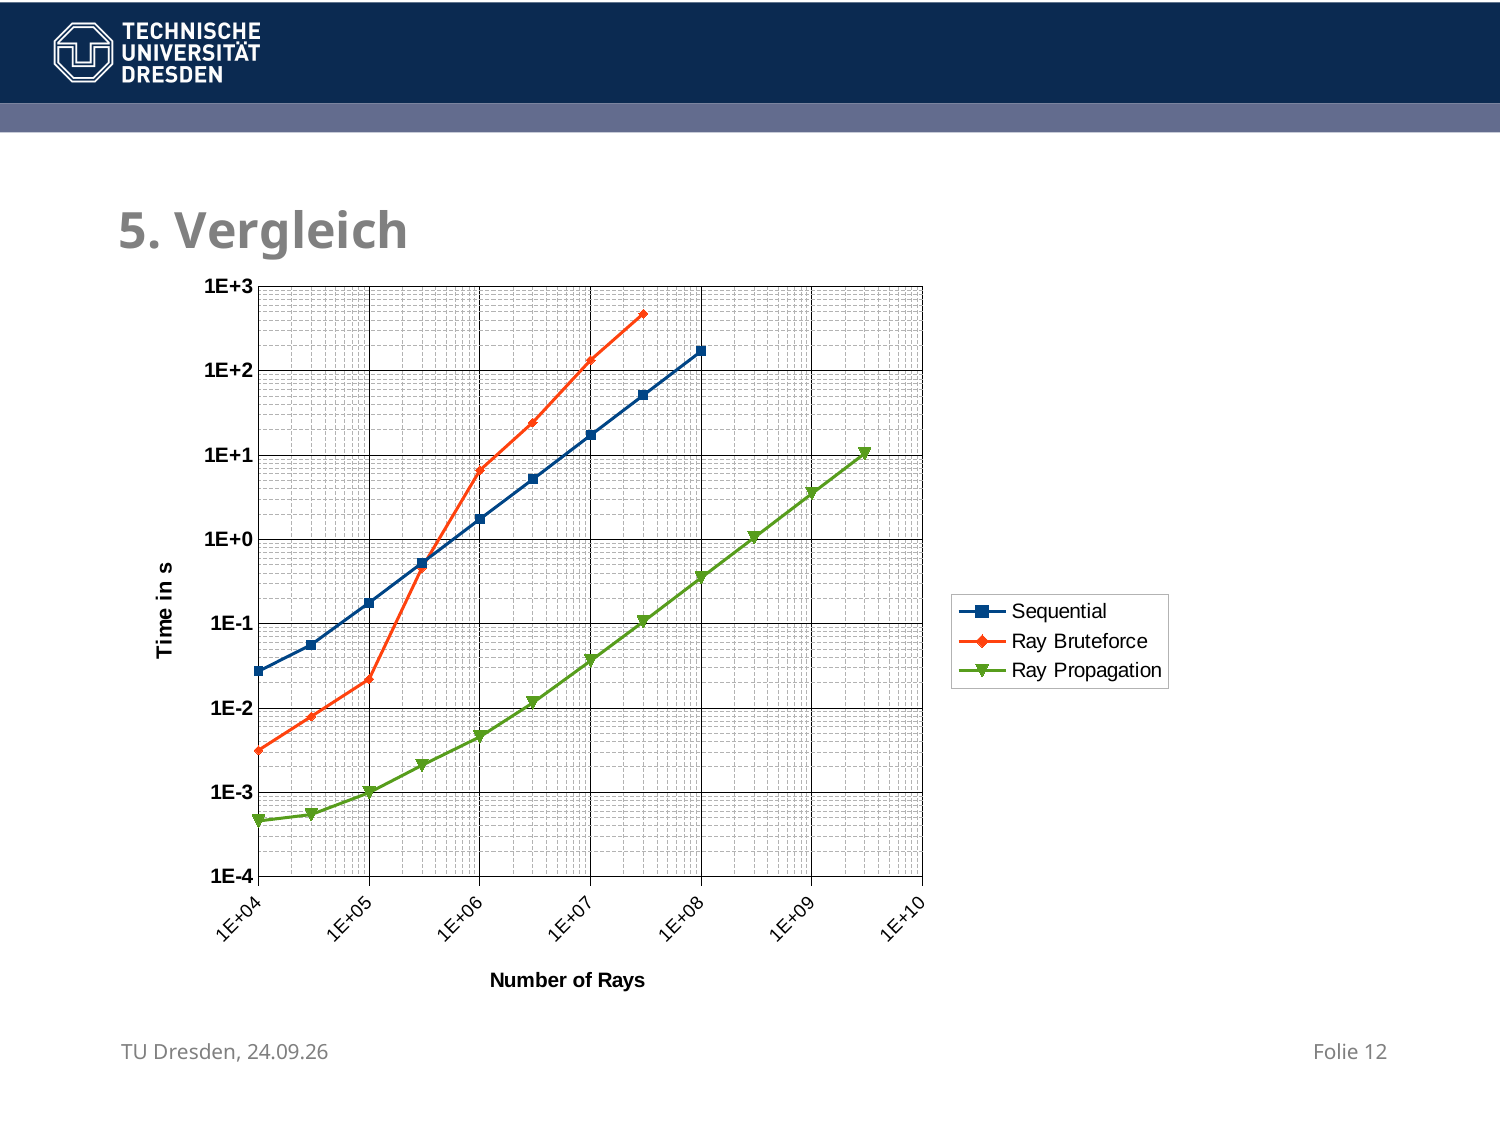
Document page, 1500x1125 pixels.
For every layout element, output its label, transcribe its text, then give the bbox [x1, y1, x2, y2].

picture [53, 22, 260, 83]
title 5. Vergleich [118, 161, 1351, 298]
chart [118, 259, 1182, 1023]
